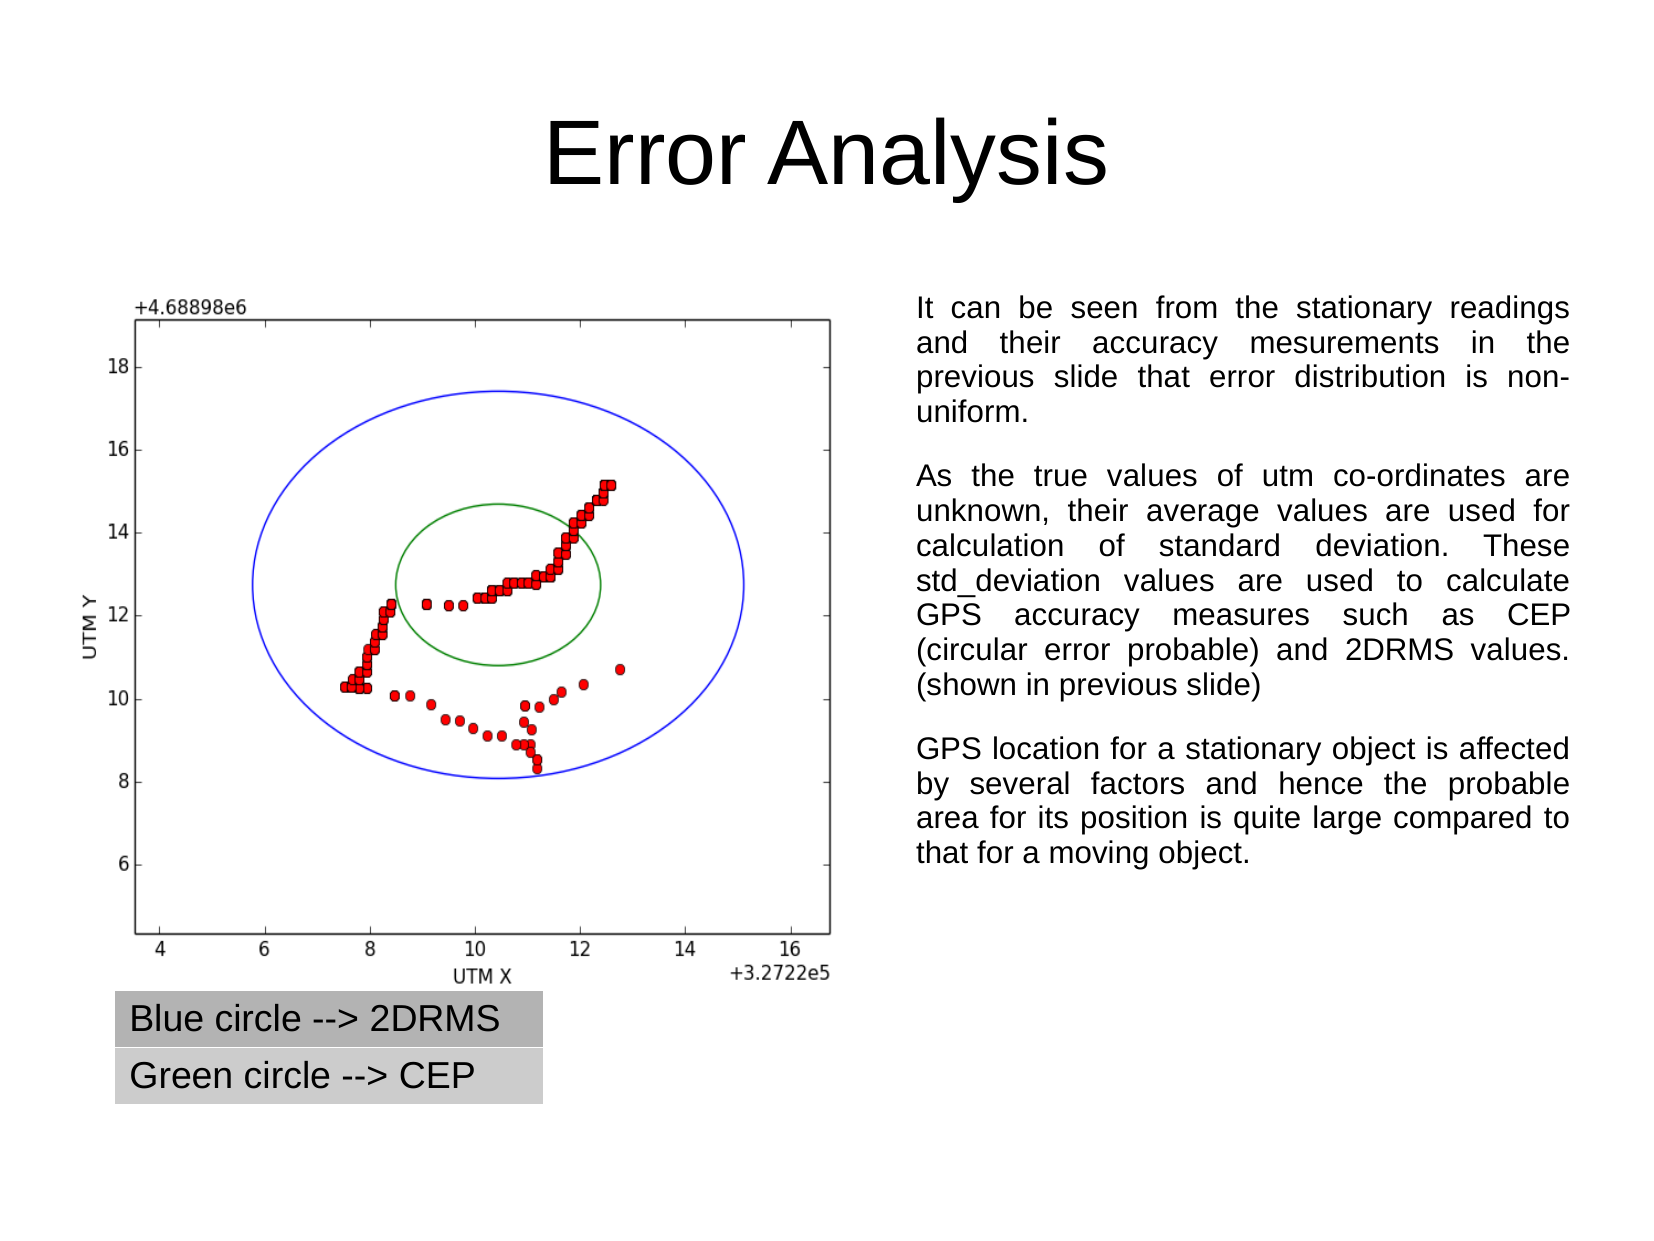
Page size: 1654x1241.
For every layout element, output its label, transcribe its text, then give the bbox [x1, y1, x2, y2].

list It can be seen from the stationary readings and their accuracy mesurements in the previous slide that error distribution is non-uniform. As the true values of utm co-ordinates are unknown, their average values are used for calculation of standard deviation. These std_deviation values are used to calculate GPS accuracy measures such as CEP (circular error probable) and 2DRMS values. (shown in previous slide) GPS location for a stationary object is affected by several factors and hence the probable area for its position is quite large compared to that for a moving object. [875, 290, 1572, 1010]
picture [67, 281, 875, 1010]
table_cell Green circle --> CEP [115, 1048, 543, 1104]
table_header Blue circle --> 2DRMS [115, 991, 543, 1047]
title Error Analysis [82, 49, 1571, 257]
